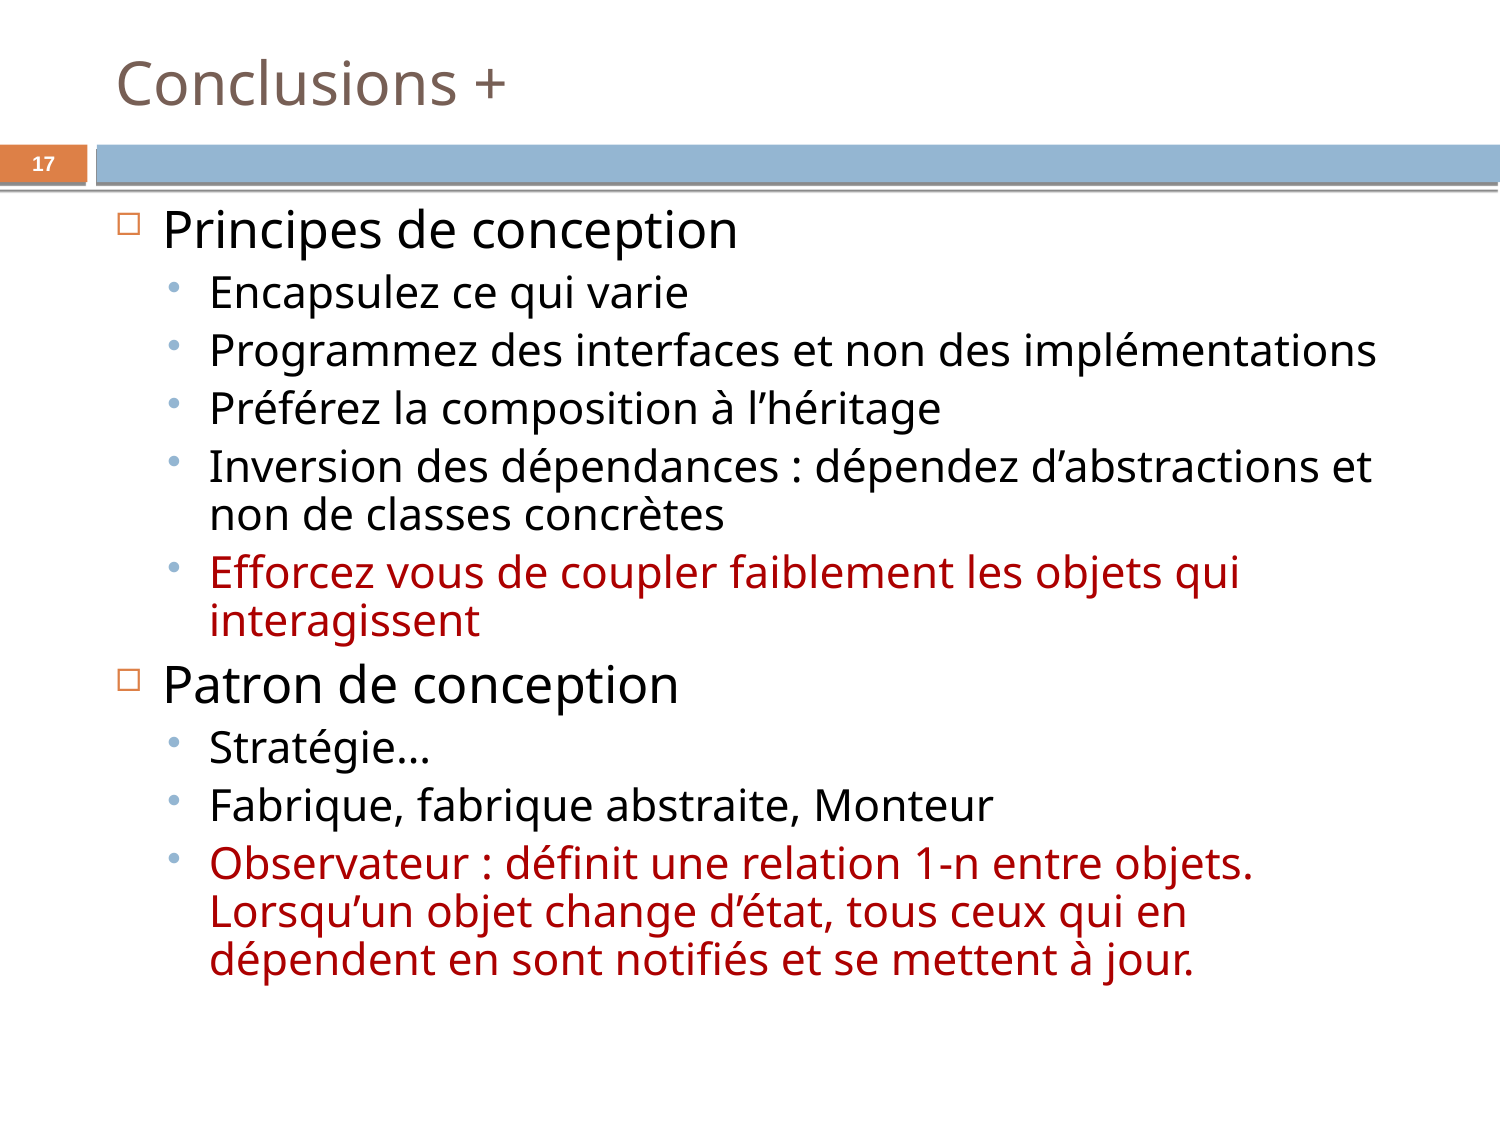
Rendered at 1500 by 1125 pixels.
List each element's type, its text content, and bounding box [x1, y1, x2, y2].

title Conclusions + [100, 37, 1438, 126]
list Principes de conception Encapsulez ce qui varie Programmez des interfaces et non des implémentations Préférez la composition à l’héritage Inversion des dépendances : dépendez d’abstractions et non de classes concrètes Efforcez vous de coupler faiblement les objets qui interagissent Patron de conception Stratégie… Fabrique, fabrique abstraite, Monteur Observateur : définit une relation 1-n entre objets. Lorsqu’un objet change d’état, tous ceux qui en dépendent en sont notifiés et se mettent à jour. [100, 196, 1438, 1000]
slide_number <numéro> [0, 143, 88, 184]
